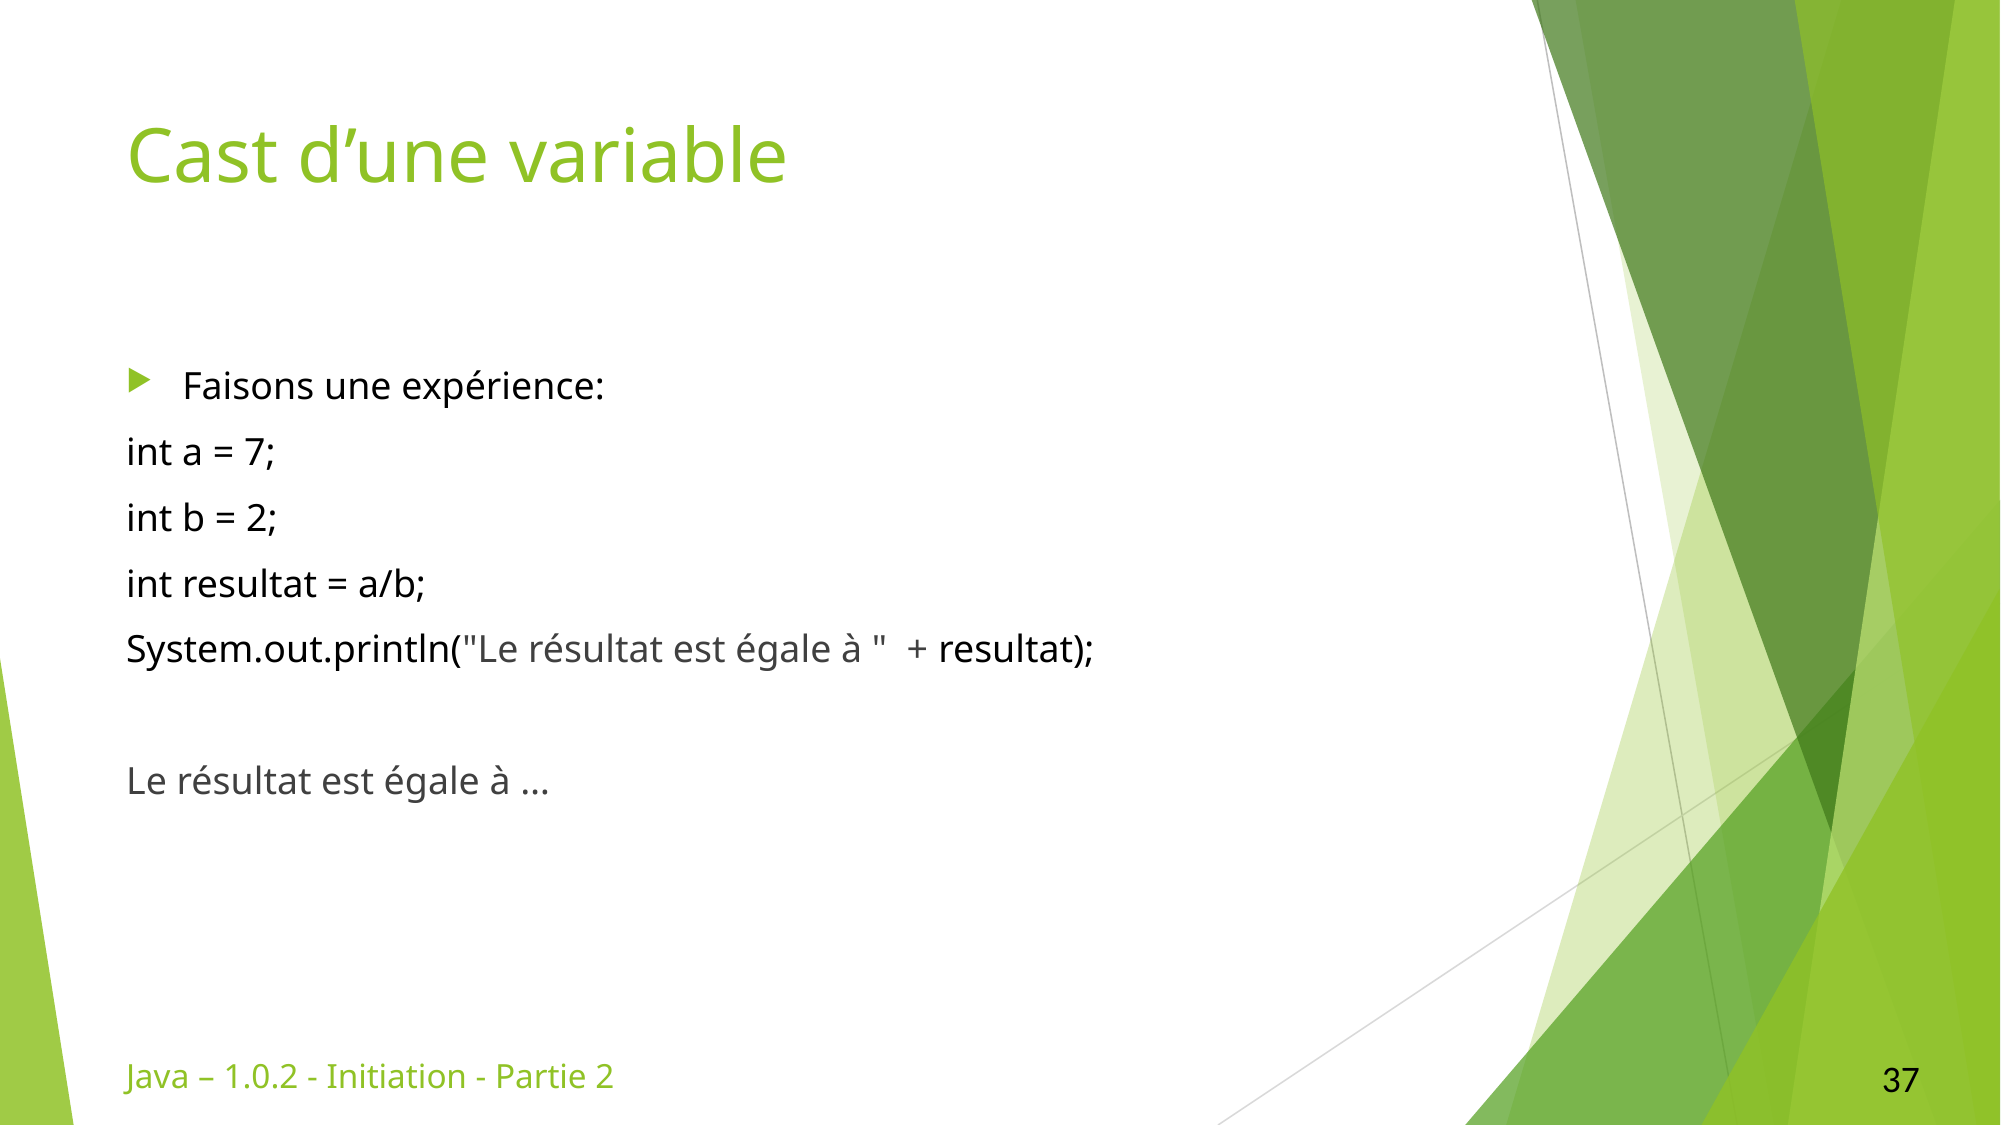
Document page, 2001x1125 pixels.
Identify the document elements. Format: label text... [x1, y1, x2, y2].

title Cast d’une variable [111, 99, 1522, 317]
text_box Java – 1.0.2 - Initiation - Partie 2 [111, 1047, 1094, 1109]
list Faisons une expérience: int a = 7; int b = 2; int resultat = a/b; System.out.println("Le résultat est égale à " + resultat); Le résultat est égale à … [111, 354, 1522, 992]
text_box [1866, 1047, 1979, 1108]
